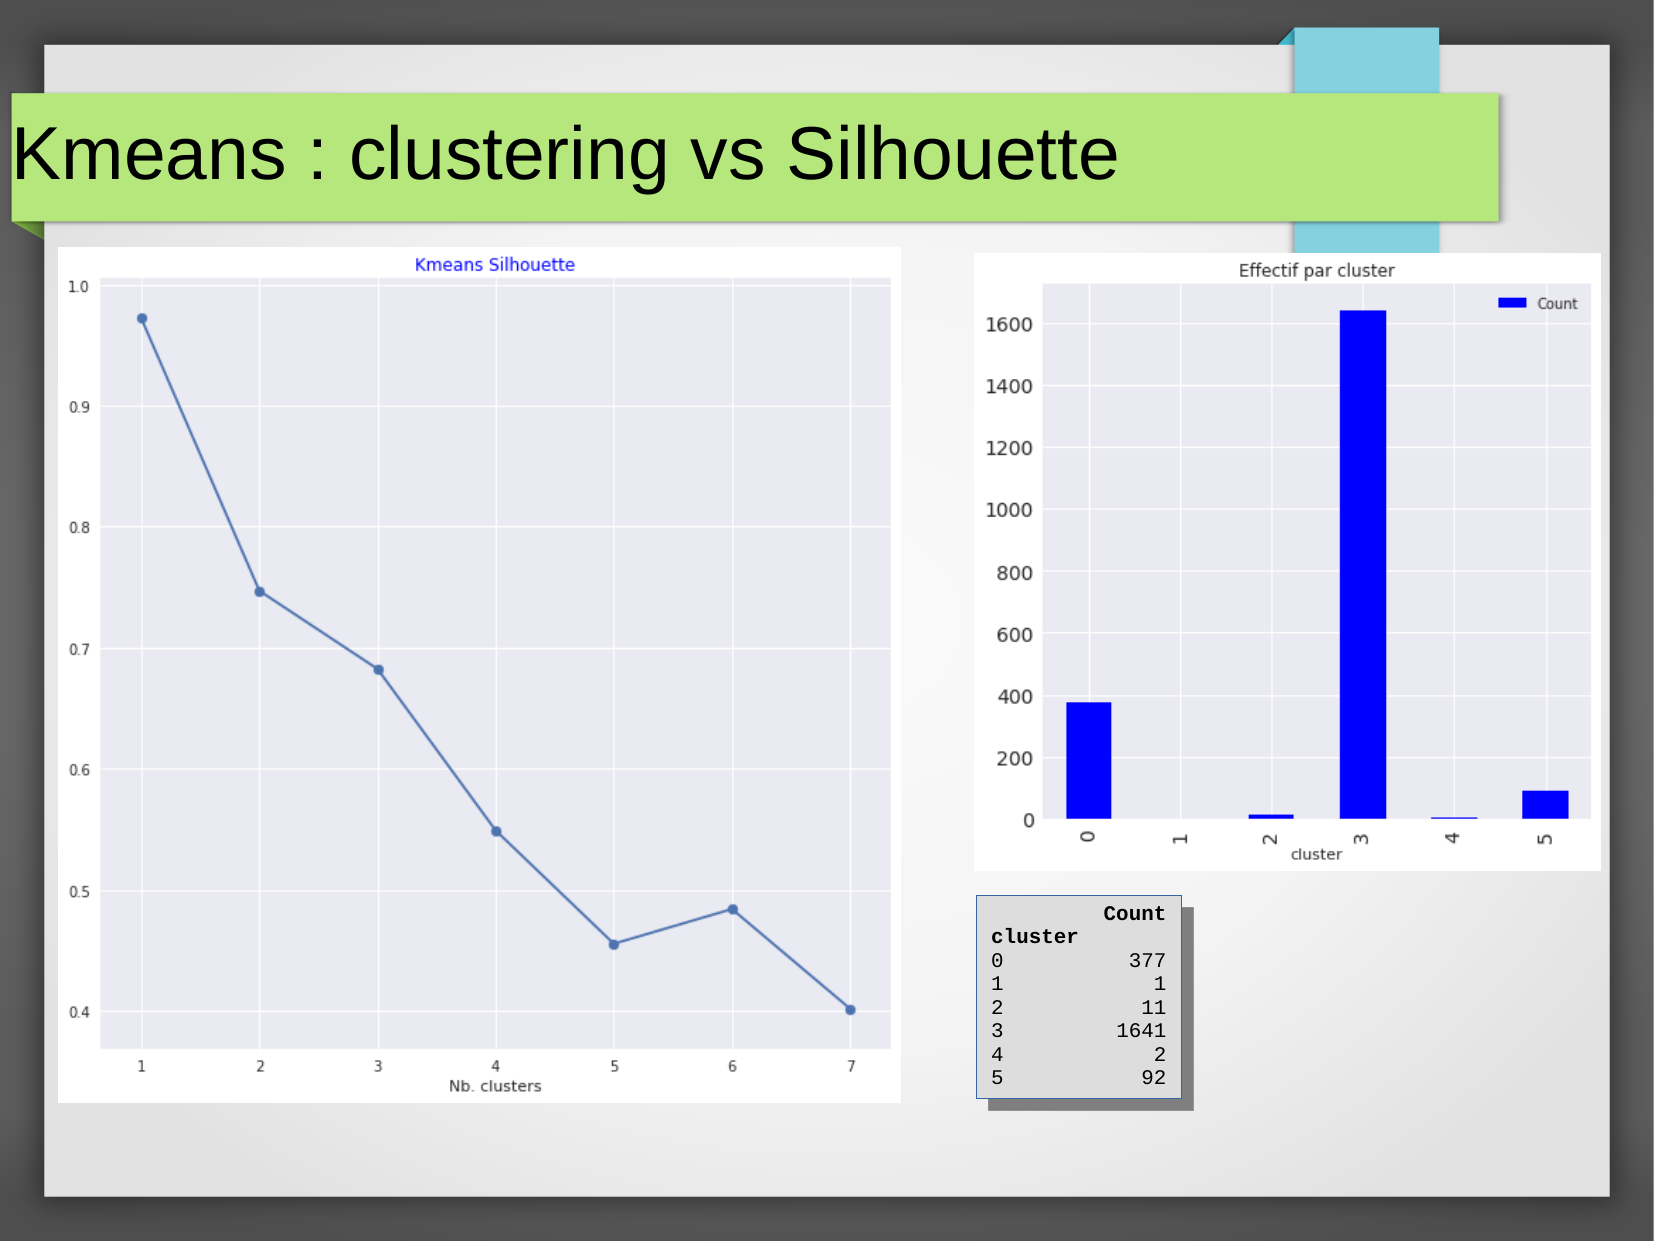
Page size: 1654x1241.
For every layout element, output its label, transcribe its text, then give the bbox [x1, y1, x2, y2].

picture [0, 0, 1654, 1241]
title Kmeans : clustering vs Silhouette [11, 69, 1524, 238]
text_box Count cluster 0 377 1 1 2 11 3 1641 4 2 5 92 [976, 895, 1182, 1099]
